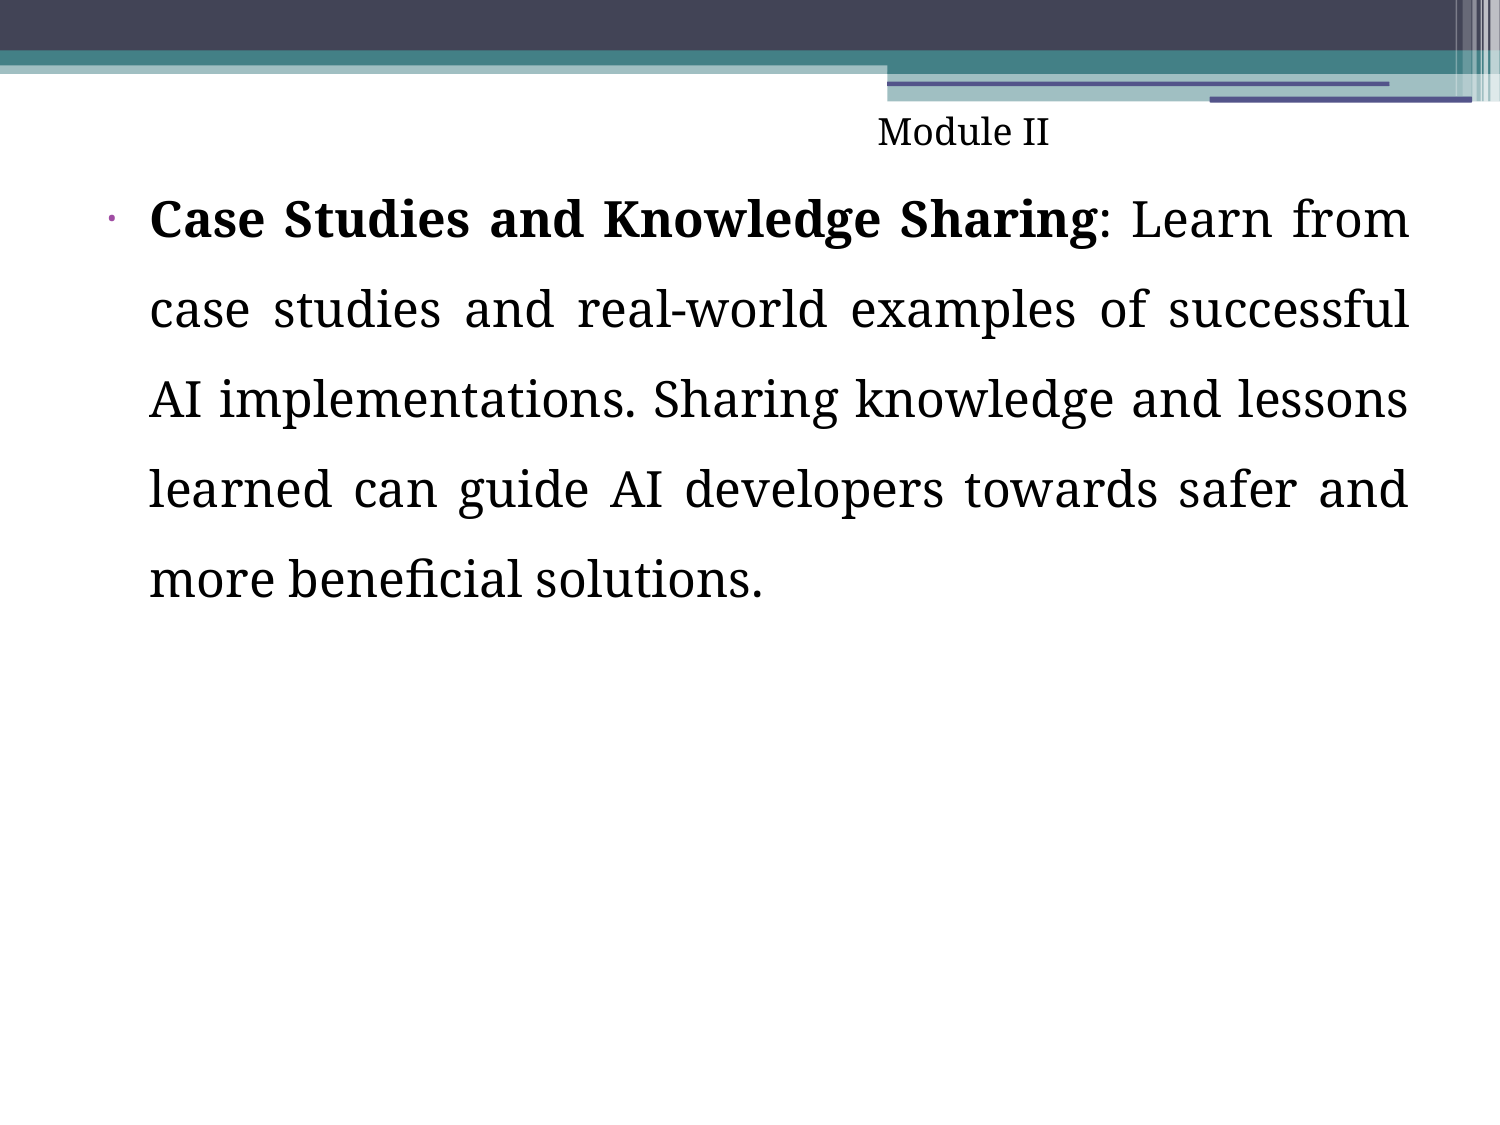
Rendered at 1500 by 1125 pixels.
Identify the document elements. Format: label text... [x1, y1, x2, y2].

list Case Studies and Knowledge Sharing: Learn from case studies and real-world examples of successful AI implementations. Sharing knowledge and lessons learned can guide AI developers towards safer and more beneficial solutions. [75, 149, 1425, 1079]
footer Module II [862, 100, 1080, 176]
